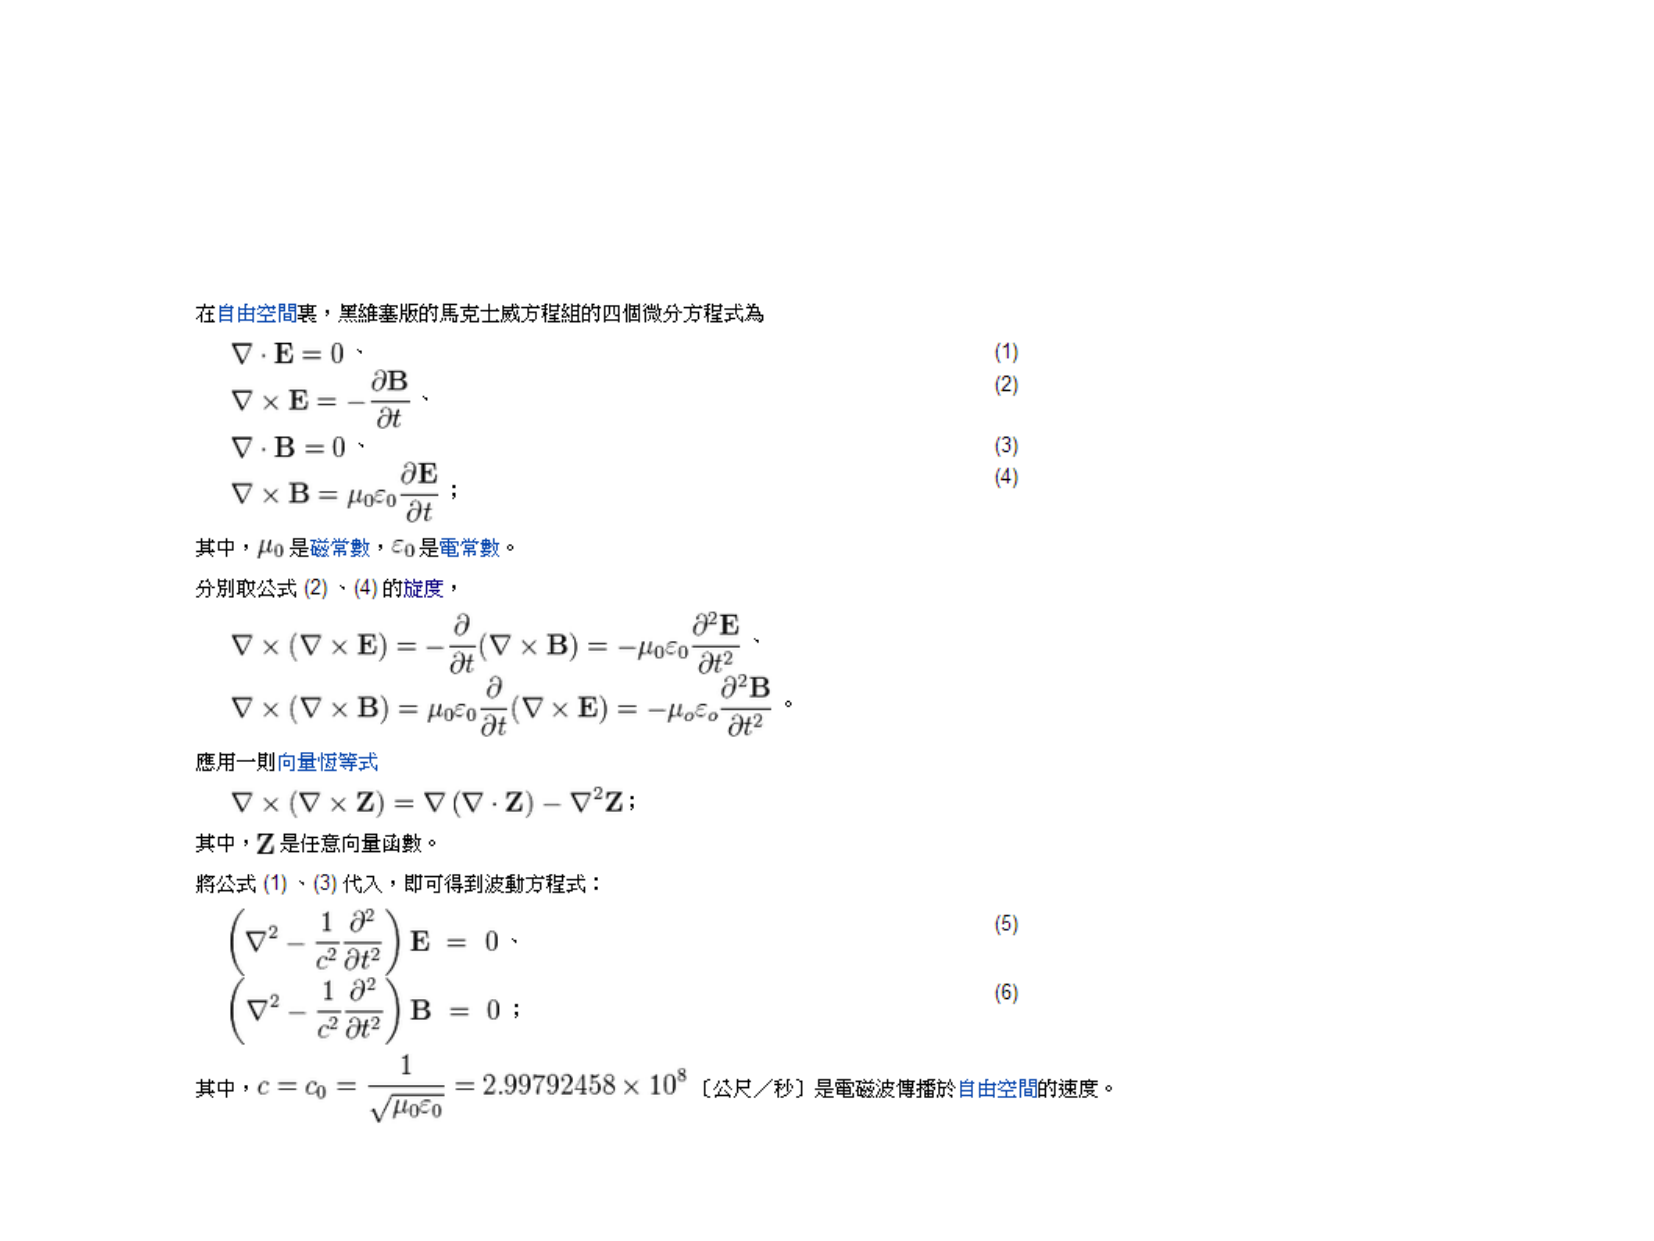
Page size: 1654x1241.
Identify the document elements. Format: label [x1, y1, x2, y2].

picture [187, 293, 1134, 1134]
